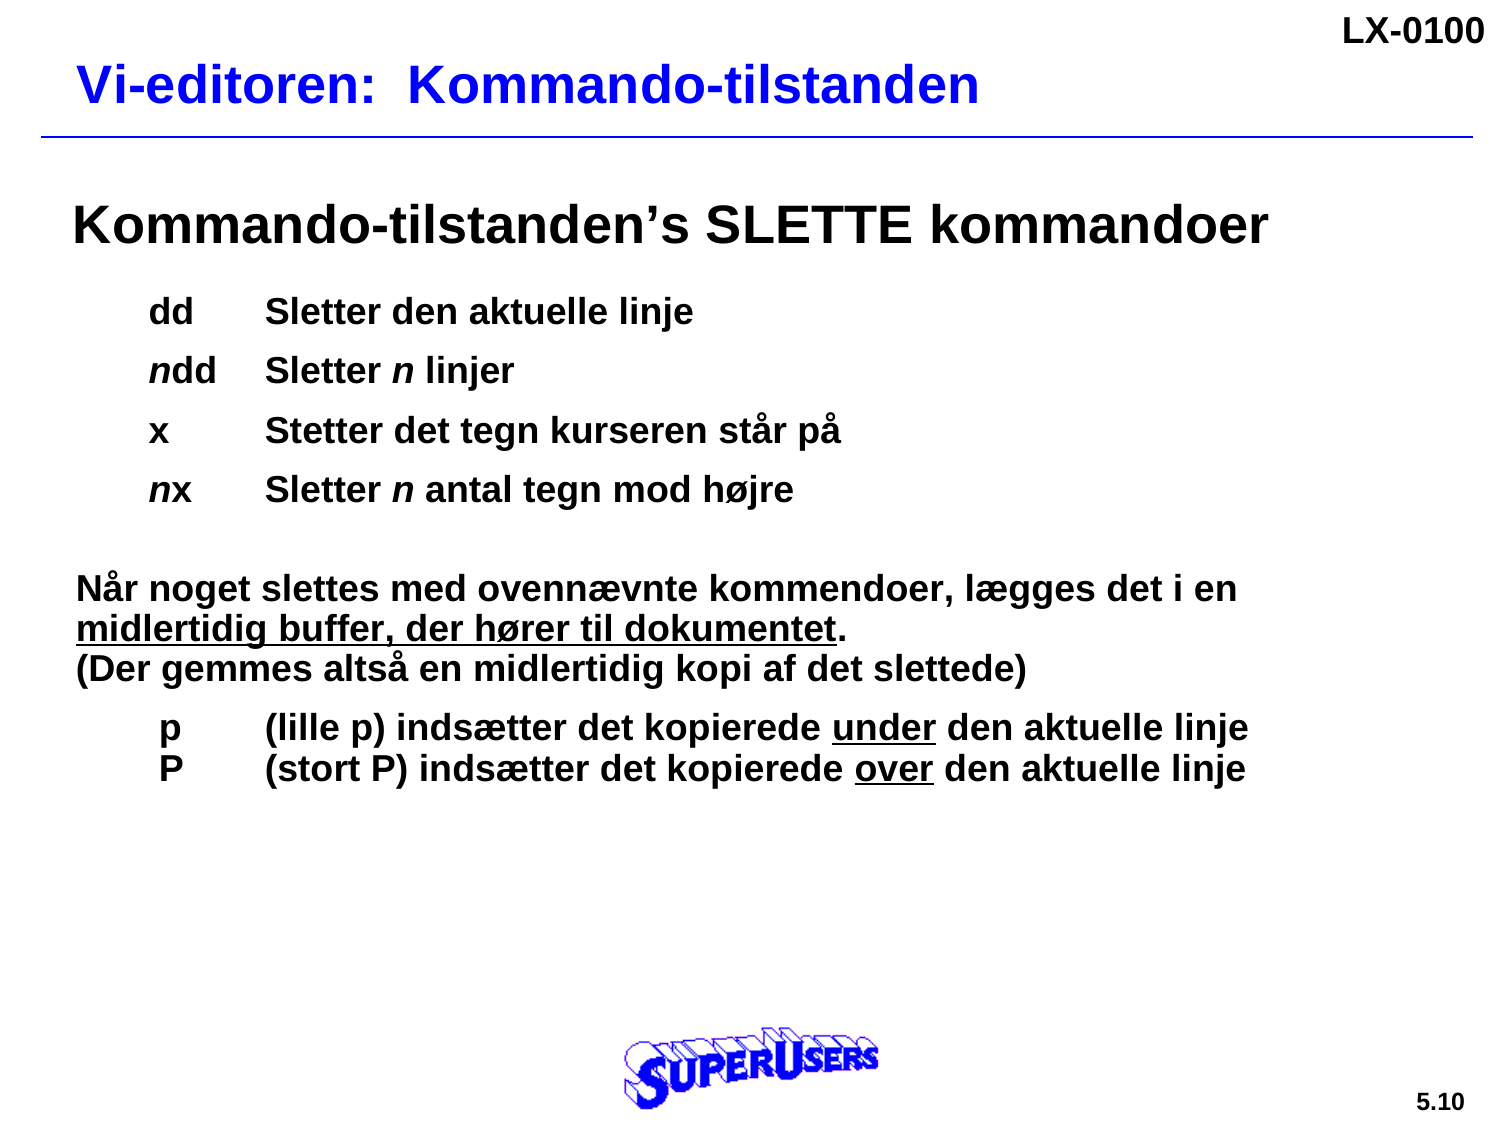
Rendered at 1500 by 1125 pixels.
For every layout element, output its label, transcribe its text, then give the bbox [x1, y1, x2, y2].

list dd Sletter den aktuelle linje ndd Sletter n linjer x Stetter det tegn kurseren står på nx Sletter n antal tegn mod højre Når noget slettes med ovennævnte kommendoer, lægges det i en midlertidig buffer, der hører til dokumentet. (Der gemmes altså en midlertidig kopi af det slettede) p (lille p) indsætter det kopierede under den aktuelle linje P (stort P) indsætter det kopierede over den aktuelle linje [75, 292, 1252, 1125]
list Kommando-tilstanden’s SLETTE kommandoer [58, 189, 1388, 266]
title Vi-editoren: Kommando-tilstanden [76, 39, 1424, 126]
